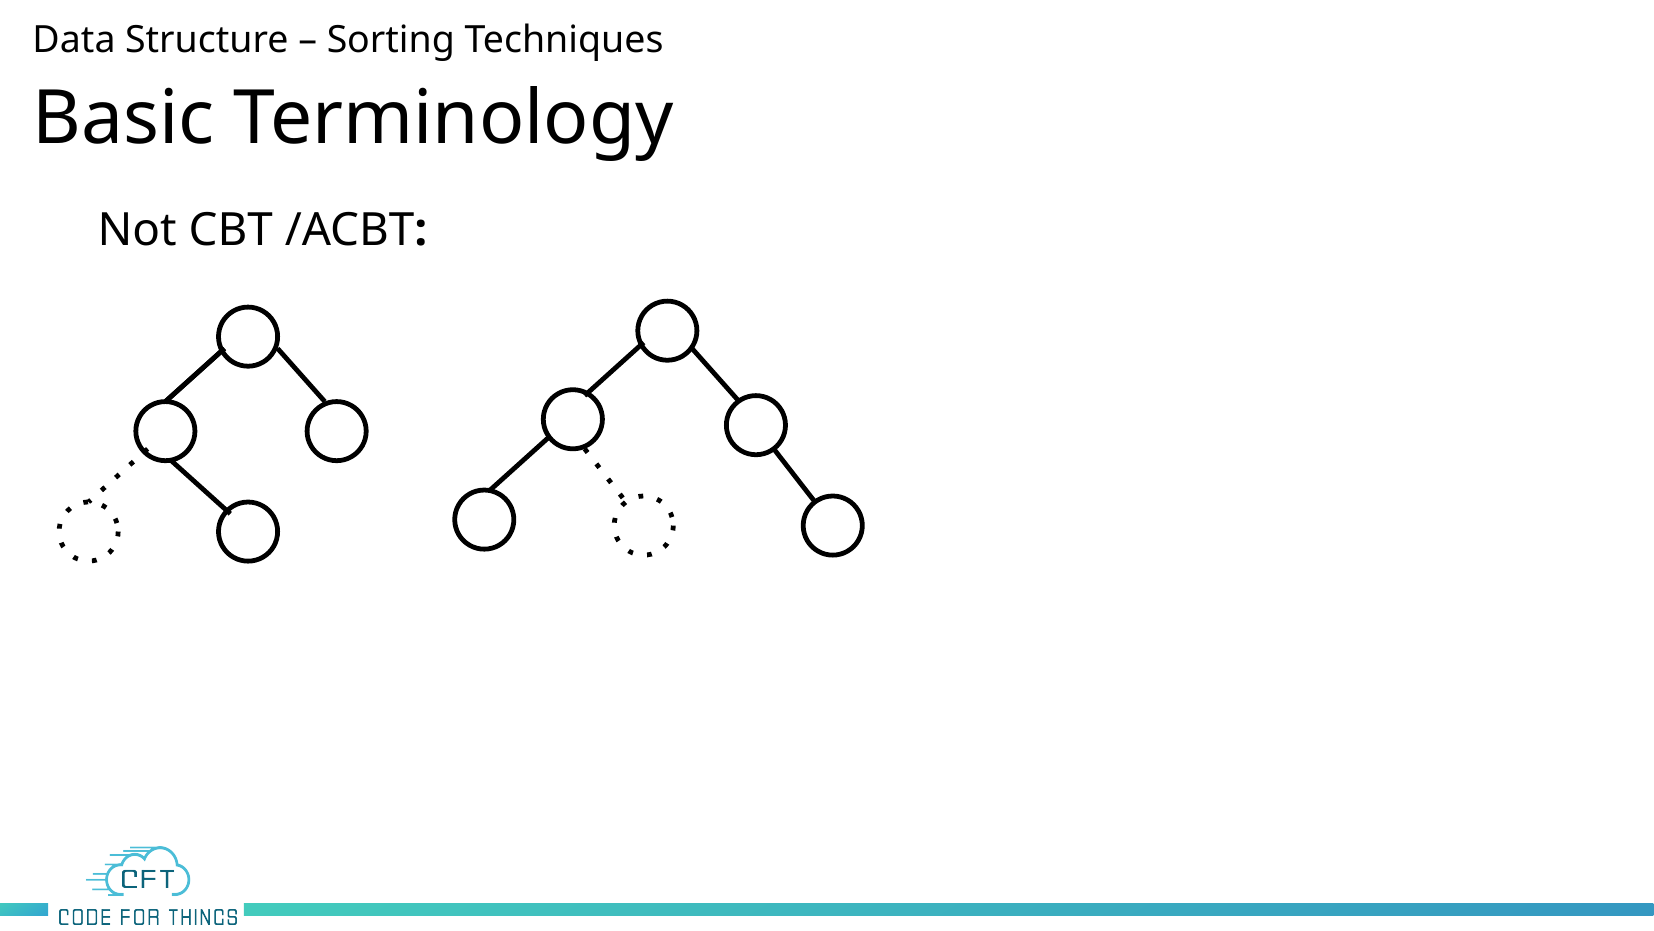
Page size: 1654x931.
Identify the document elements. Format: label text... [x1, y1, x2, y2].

text_box [637, 301, 697, 361]
text_box [307, 401, 367, 461]
text_box [803, 496, 863, 556]
title Data Structure – Sorting Techniques Basic Terminology [32, 12, 1184, 166]
text_box [614, 496, 674, 556]
text_box Not CBT /ACBT: [70, 189, 591, 258]
text_box [218, 307, 278, 367]
text_box [59, 502, 119, 562]
text_box [543, 389, 603, 449]
text_box [726, 395, 786, 455]
text_box [218, 502, 278, 562]
text_box [454, 490, 514, 550]
picture [59, 846, 237, 925]
text_box [135, 401, 195, 461]
